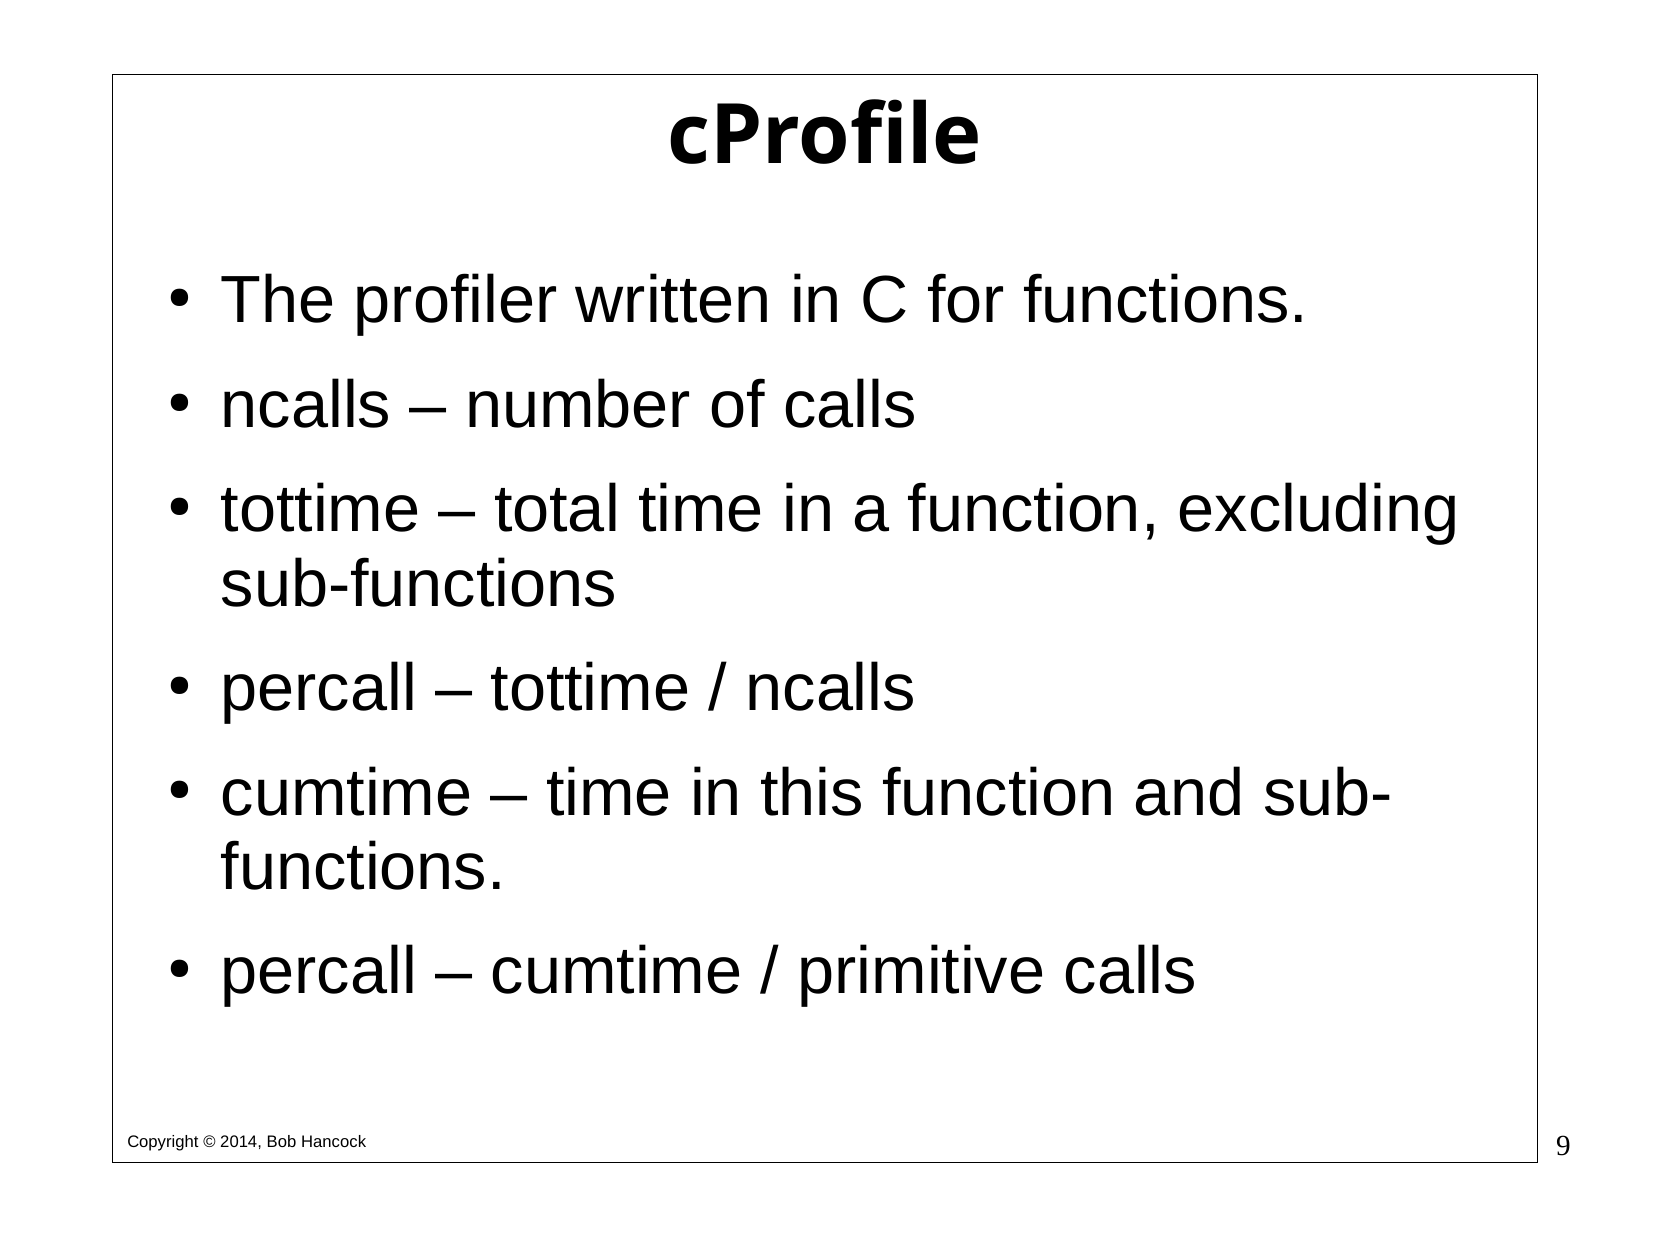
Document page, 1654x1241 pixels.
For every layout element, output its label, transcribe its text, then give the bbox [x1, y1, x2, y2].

title cProfile [112, 75, 1538, 188]
list The profiler written in C for functions. ncalls – number of calls tottime – total time in a function, excluding sub-functions percall – tottime / ncalls cumtime – time in this function and sub-functions. percall – cumtime / primitive calls [150, 262, 1501, 1126]
text_box Copyright © 2014, Bob Hancock [112, 1125, 382, 1159]
